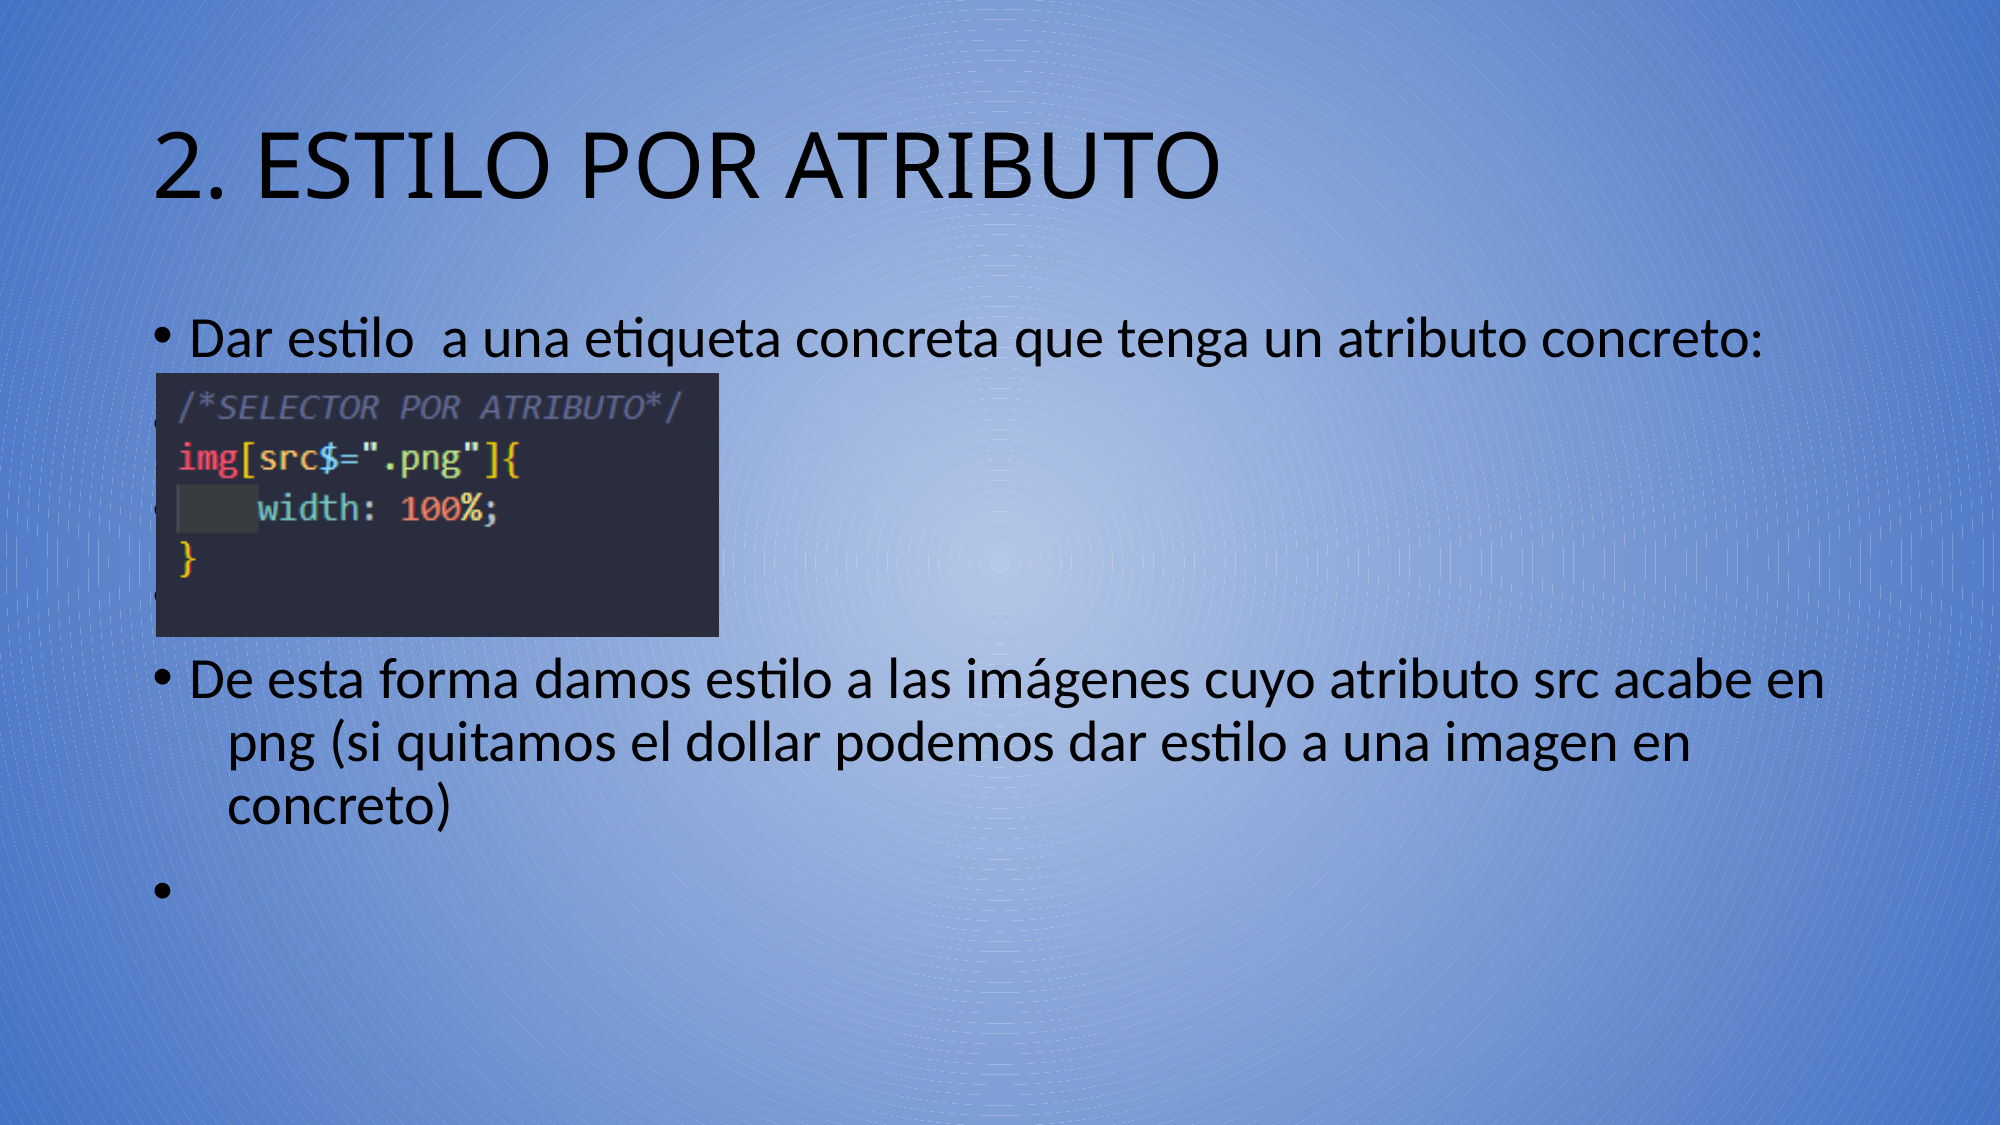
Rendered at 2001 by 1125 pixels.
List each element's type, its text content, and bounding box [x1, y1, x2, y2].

picture [156, 373, 719, 637]
title 2. ESTILO POR ATRIBUTO [137, 59, 1863, 278]
list Dar estilo a una etiqueta concreta que tenga un atributo concreto: De esta forma damos estilo a las imágenes cuyo atributo src acabe en png (si quitamos el dollar podemos dar estilo a una imagen en concreto) [137, 299, 1863, 1014]
